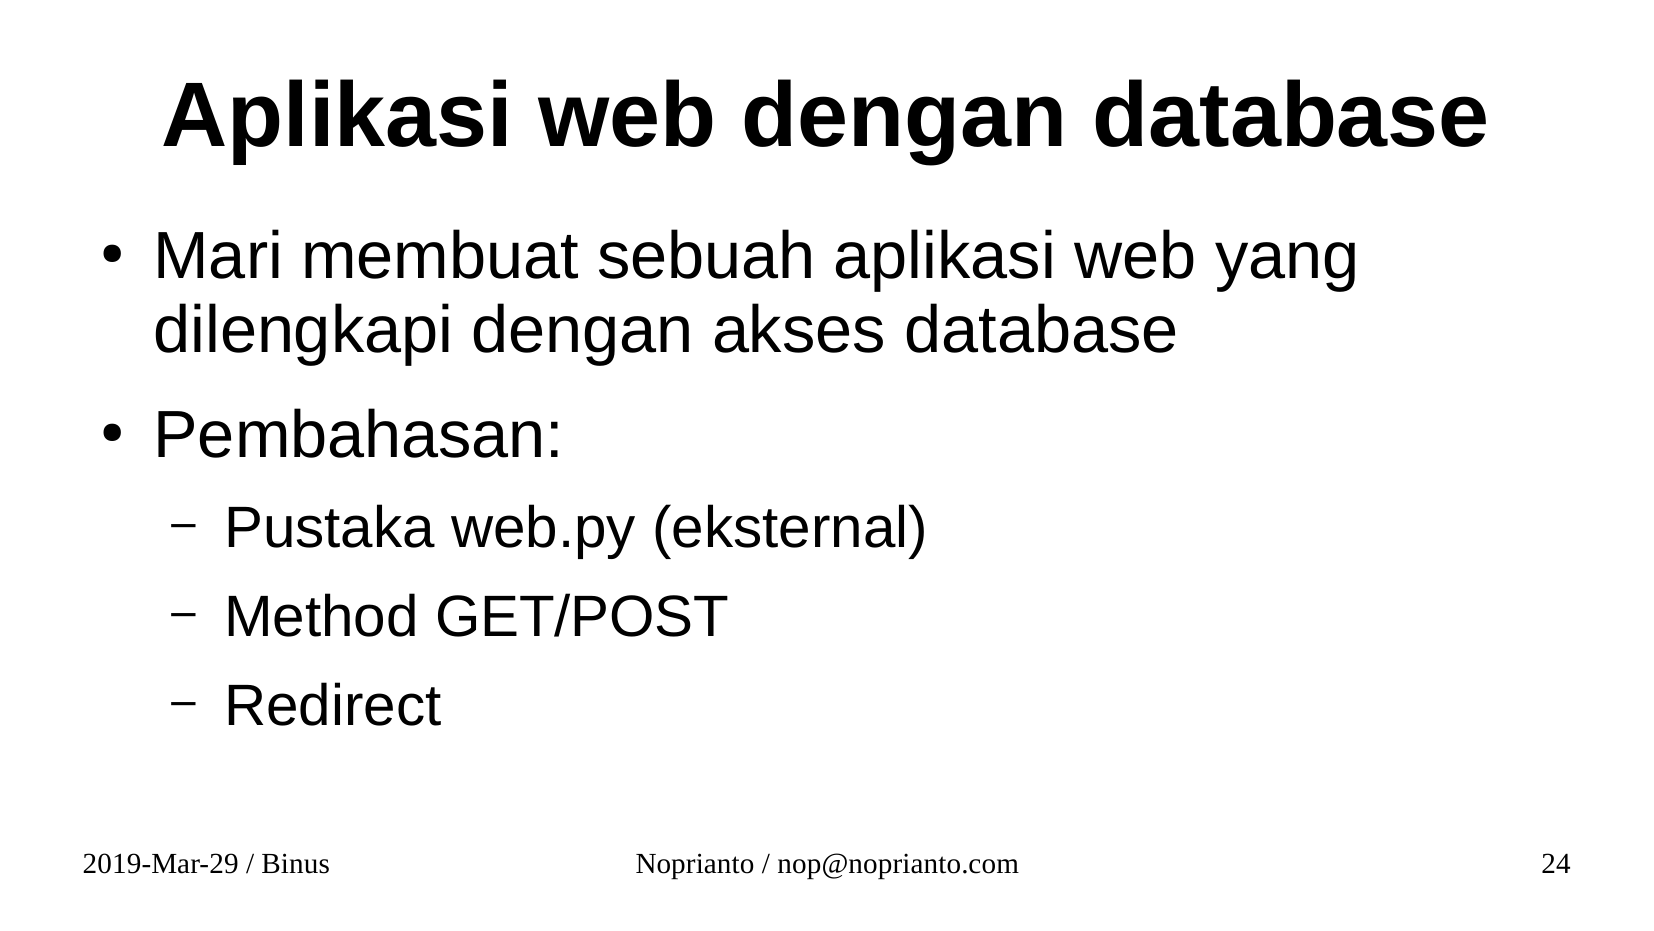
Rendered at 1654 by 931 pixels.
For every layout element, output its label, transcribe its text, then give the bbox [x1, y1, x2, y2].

title Aplikasi web dengan database [82, 37, 1571, 193]
list Mari membuat sebuah aplikasi web yang dilengkapi dengan akses database Pembahasan: Pustaka web.py (eksternal) Method GET/POST Redirect [82, 217, 1571, 758]
